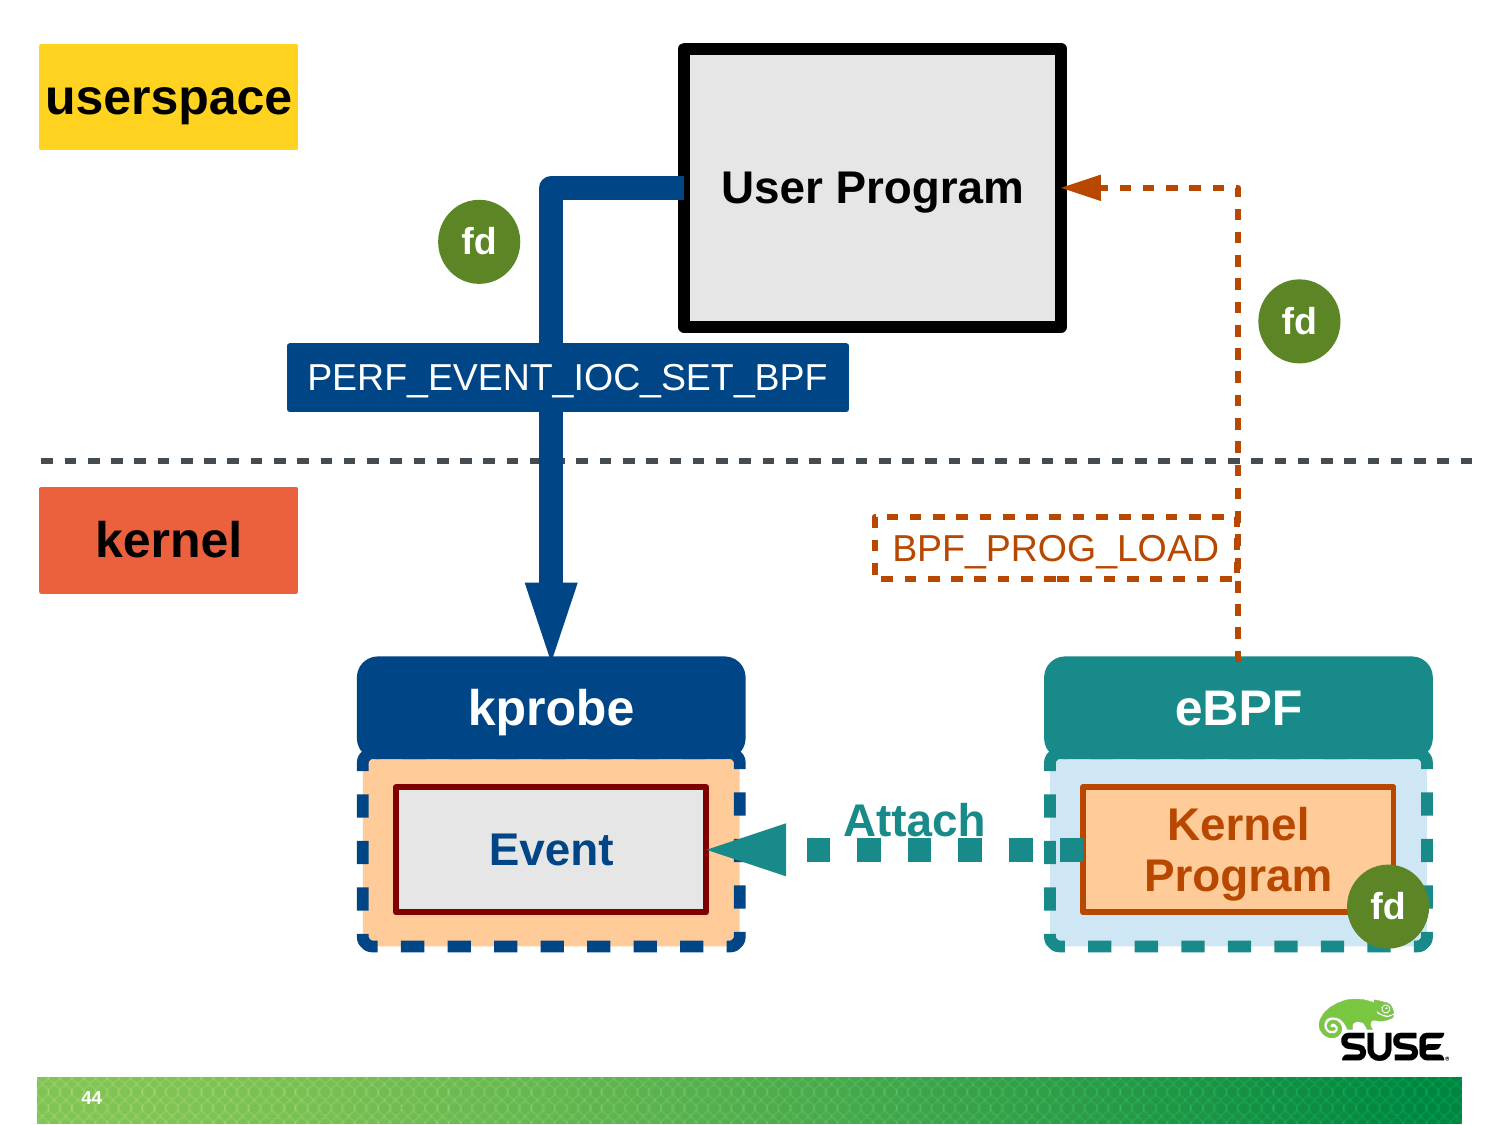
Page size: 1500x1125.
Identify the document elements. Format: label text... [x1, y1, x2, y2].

text_box kernel [41, 489, 297, 592]
text_box fd [1349, 866, 1427, 947]
text_box [1394, 916, 1427, 947]
text_box User Program [684, 48, 1062, 328]
picture [37, 1077, 1462, 1124]
text_box Event [396, 787, 707, 913]
text_box fd [440, 202, 519, 282]
text_box kprobe [362, 662, 740, 754]
text_box fd [1260, 281, 1339, 362]
text_box PERF_EVENT_IOC_SET_BPF [289, 346, 847, 410]
text_box Attach [828, 787, 1001, 854]
text_box [362, 753, 740, 947]
text_box [1050, 753, 1427, 947]
picture [1319, 999, 1449, 1061]
text_box BPF_PROG_LOAD [874, 516, 1238, 580]
text_box userspace [41, 45, 297, 149]
text_box eBPF [1050, 662, 1427, 754]
text_box Kernel Program [1083, 787, 1394, 913]
